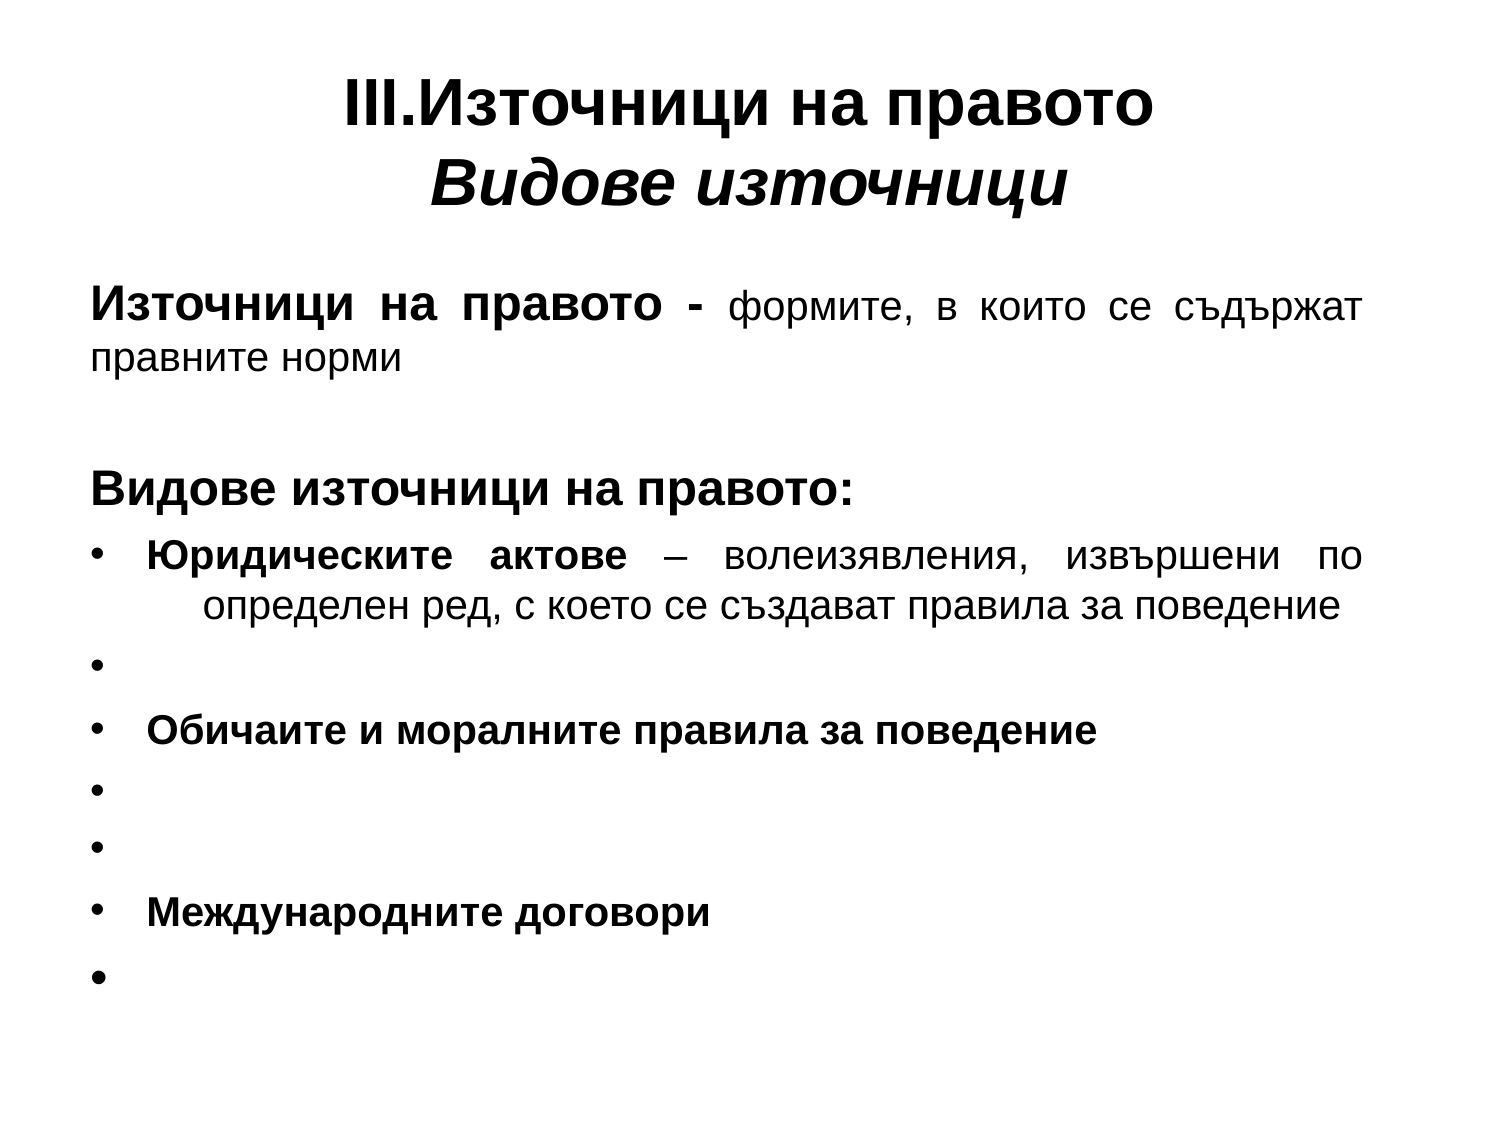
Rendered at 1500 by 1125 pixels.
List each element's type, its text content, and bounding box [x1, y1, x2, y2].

title ІІІ.Източници на правото Видове източници [75, 45, 1426, 233]
list Източници на правото - формите, в които се съдържат правните норми Видове източници на правото: Юридическите актове – волеизявления, извършени по определен ред, с което се създават правила за поведение Обичаите и моралните правила за поведение Международните договори [75, 262, 1426, 1005]
